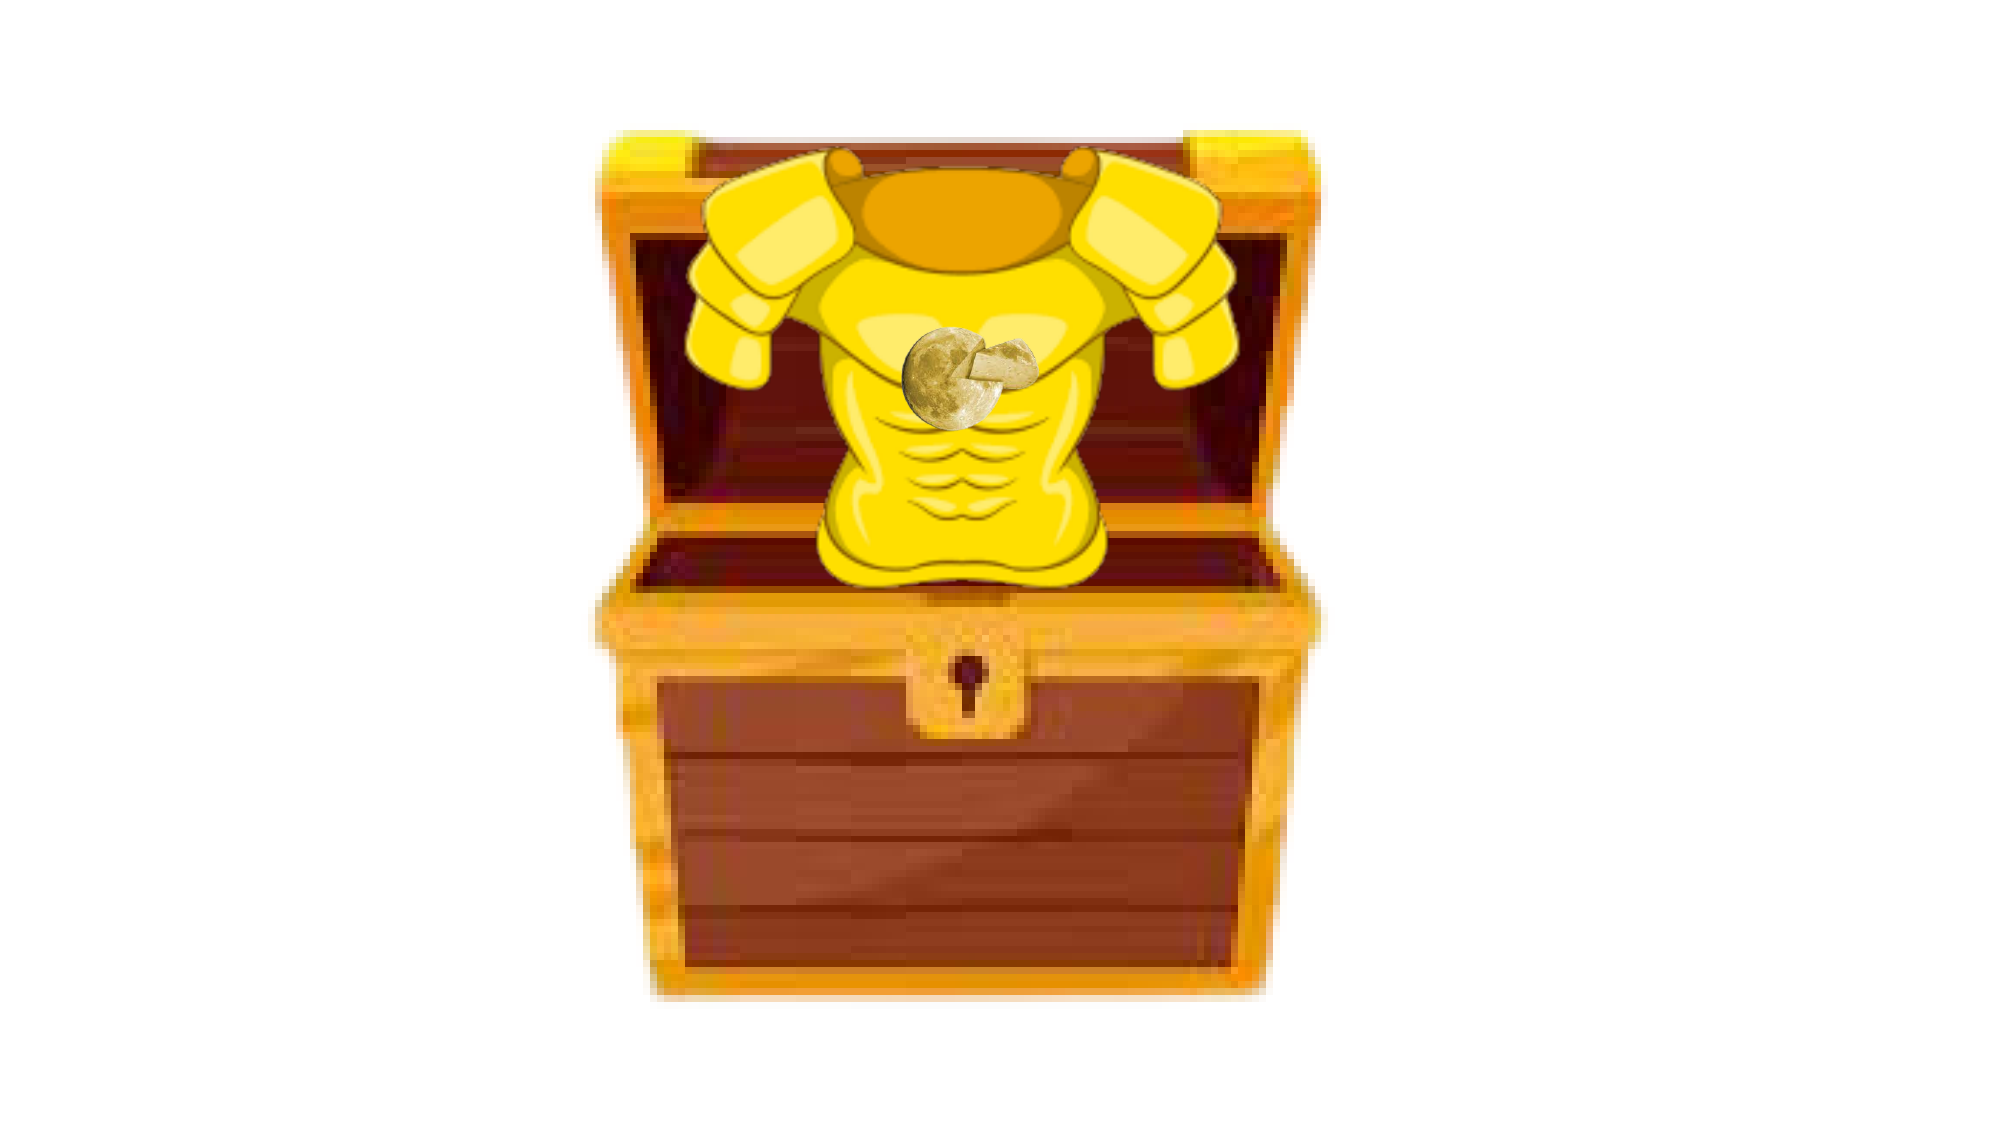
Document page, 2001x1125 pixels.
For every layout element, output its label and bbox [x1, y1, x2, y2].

picture [554, 59, 1373, 1045]
